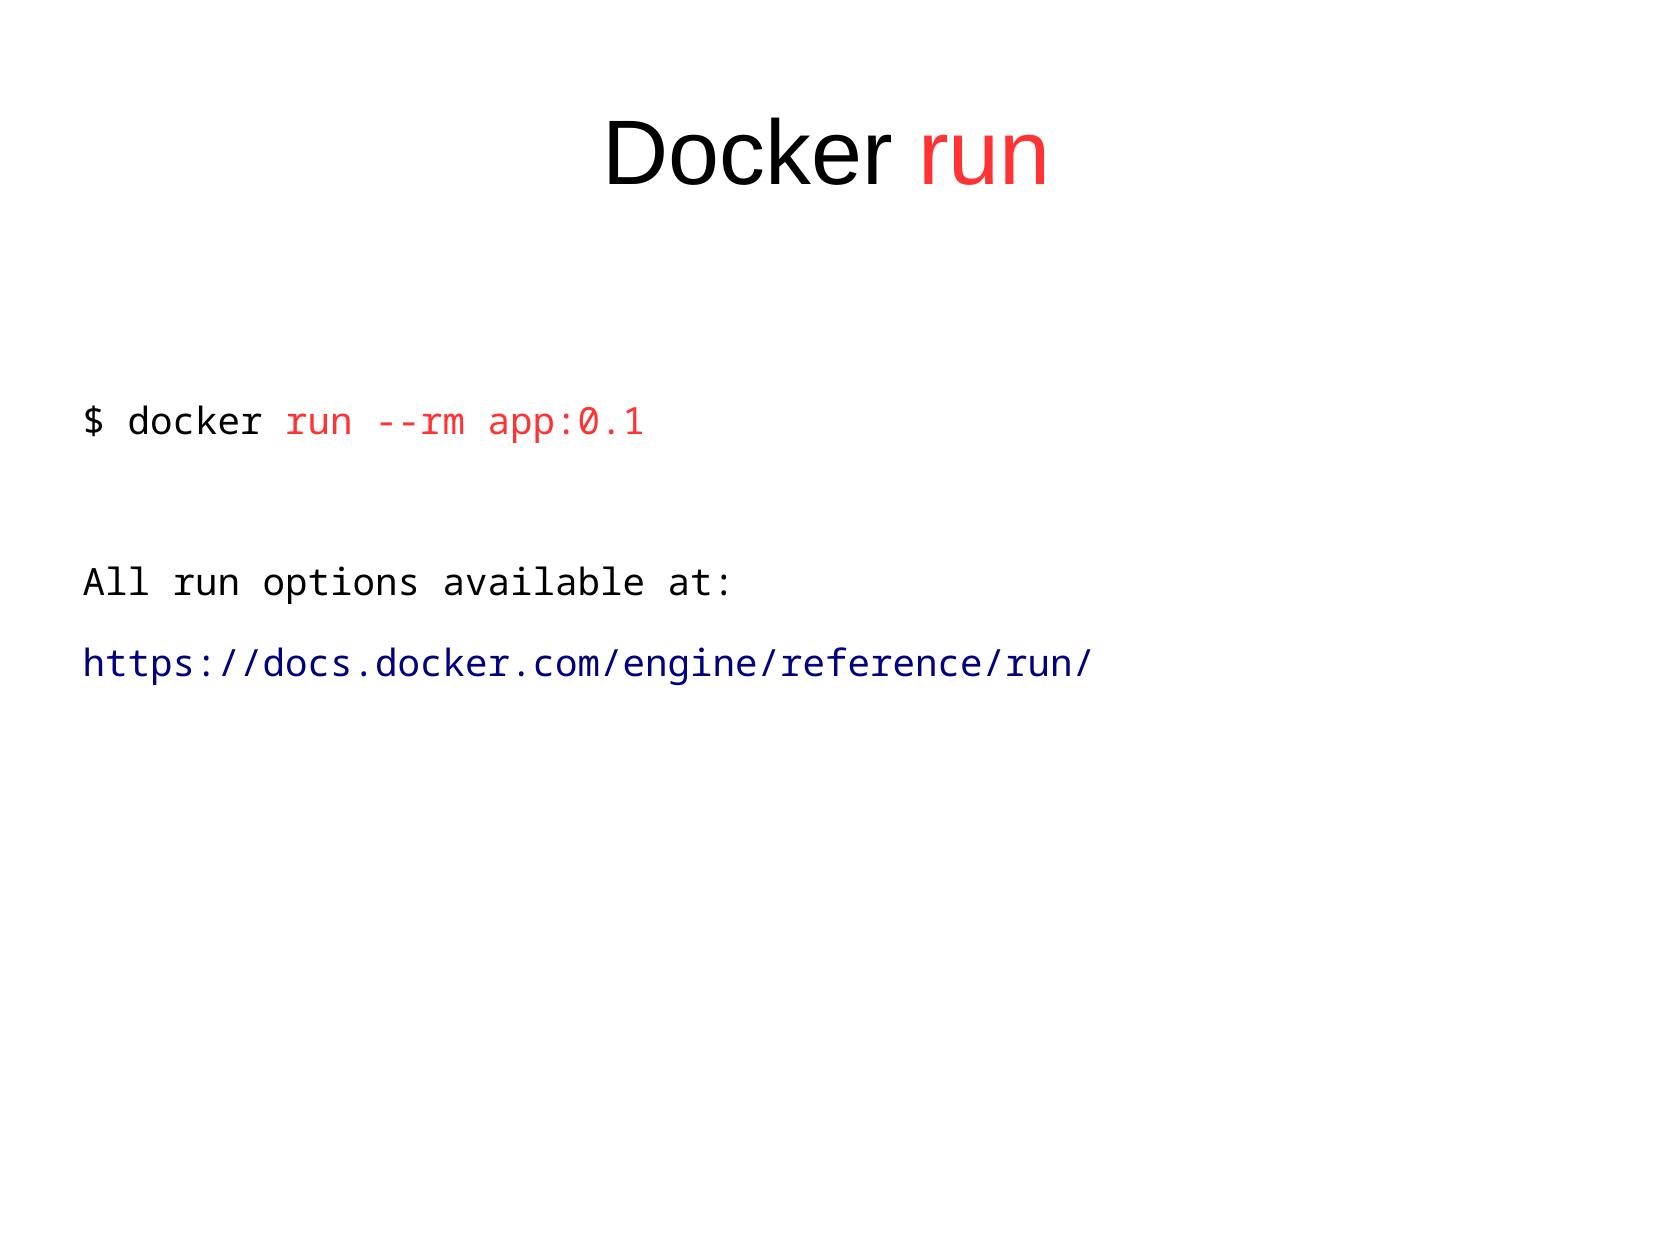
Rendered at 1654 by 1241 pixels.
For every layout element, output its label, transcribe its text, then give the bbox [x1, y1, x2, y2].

list $ docker run --rm app:0.1 All run options available at: https://docs.docker.com/engine/reference/run/ [82, 290, 1571, 1010]
title Docker run [82, 49, 1571, 257]
